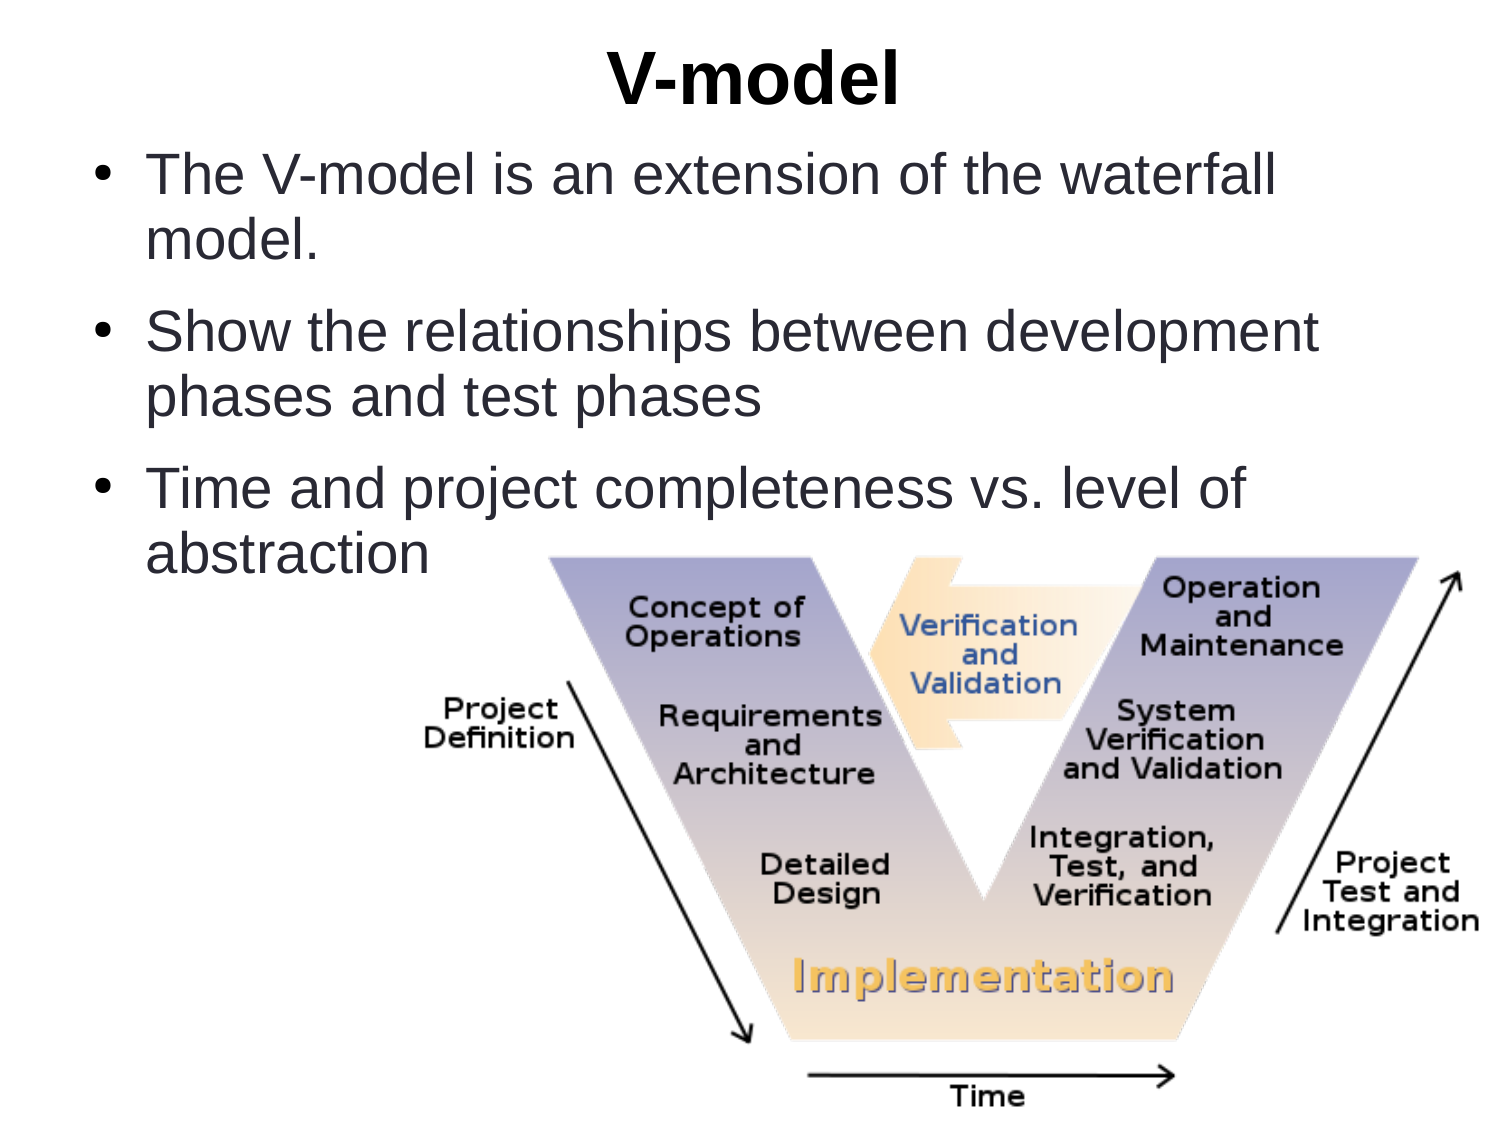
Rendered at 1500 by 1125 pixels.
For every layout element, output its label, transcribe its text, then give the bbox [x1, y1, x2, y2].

picture [413, 531, 1497, 1125]
title V-model [79, 11, 1430, 141]
list The V-model is an extension of the waterfall model. Show the relationships between development phases and test phases Time and project completeness vs. level of abstraction [75, 141, 1441, 804]
